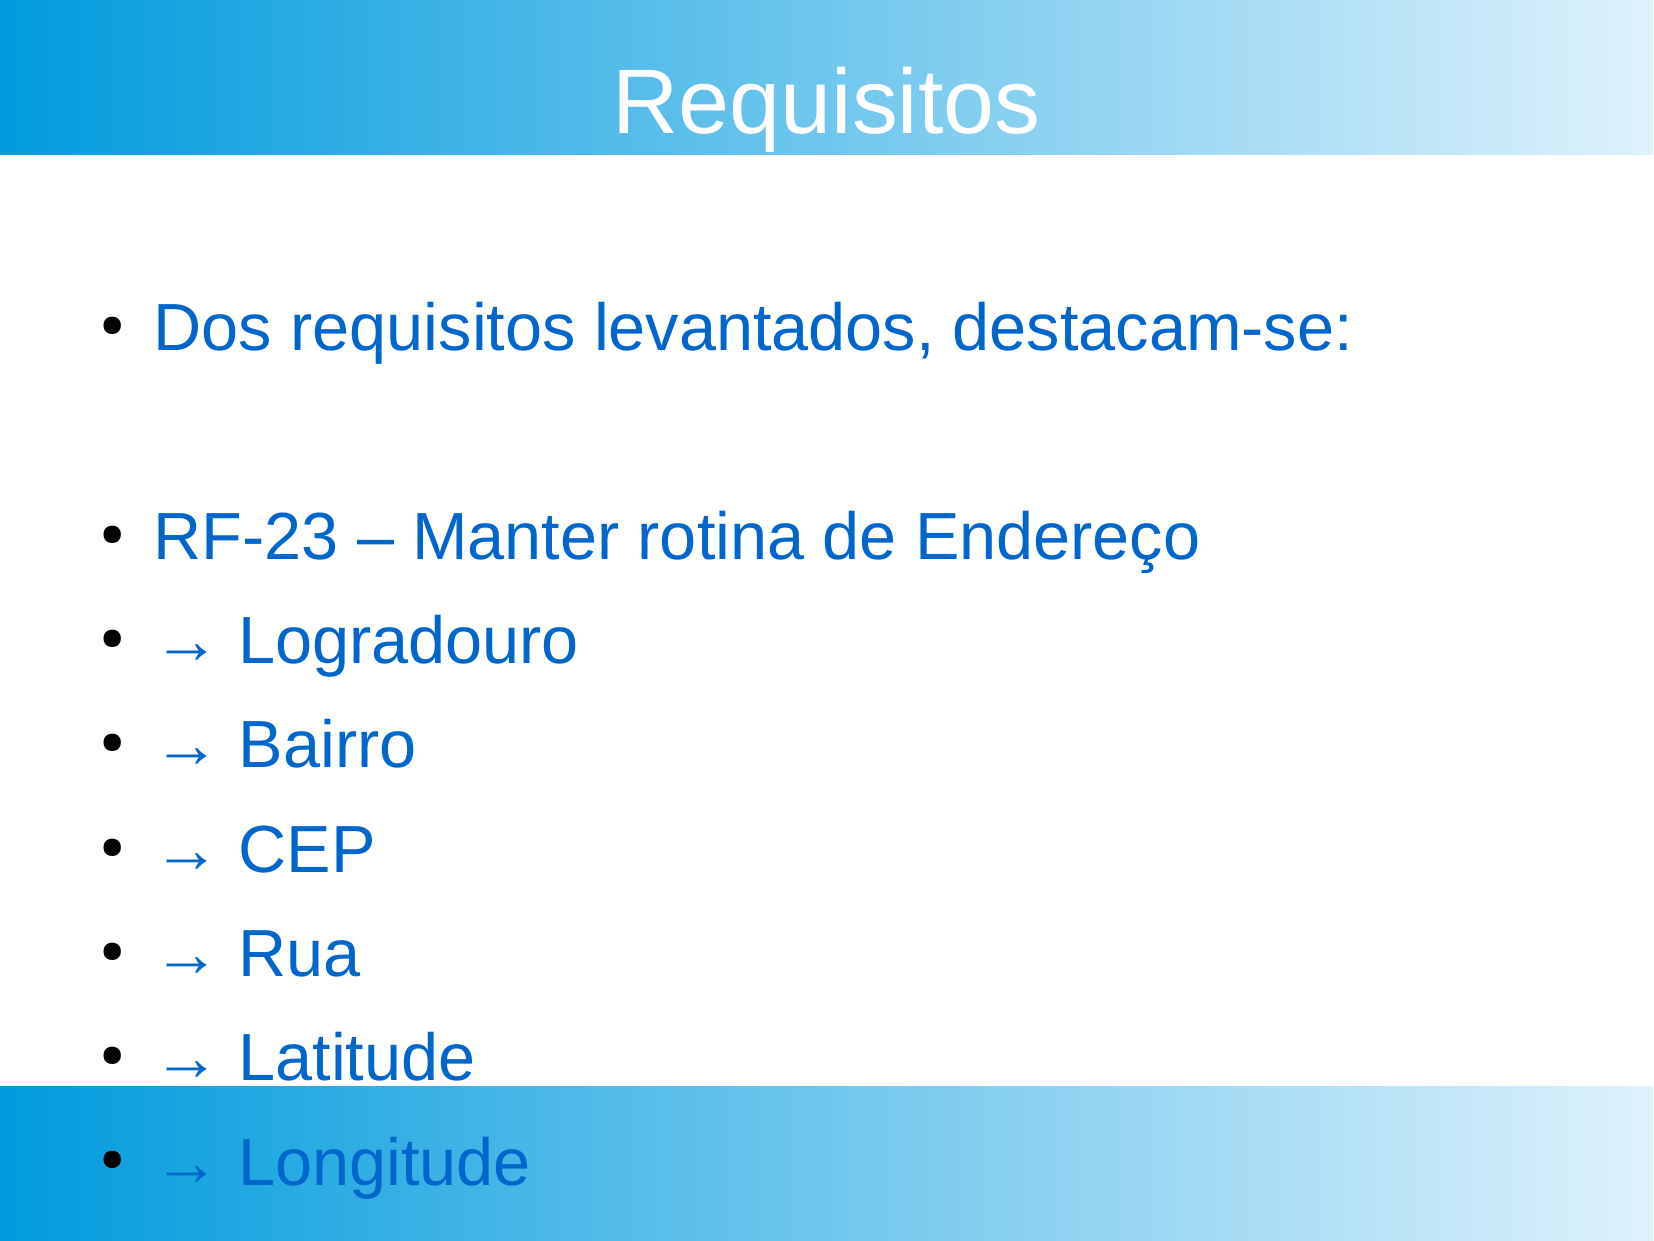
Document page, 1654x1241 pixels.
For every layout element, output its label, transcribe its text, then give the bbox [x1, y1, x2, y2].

list Dos requisitos levantados, destacam-se: RF-23 – Manter rotina de Endereço → Logradouro → Bairro → CEP → Rua → Latitude → Longitude [82, 290, 1571, 1010]
title Requisitos [82, 49, 1571, 155]
